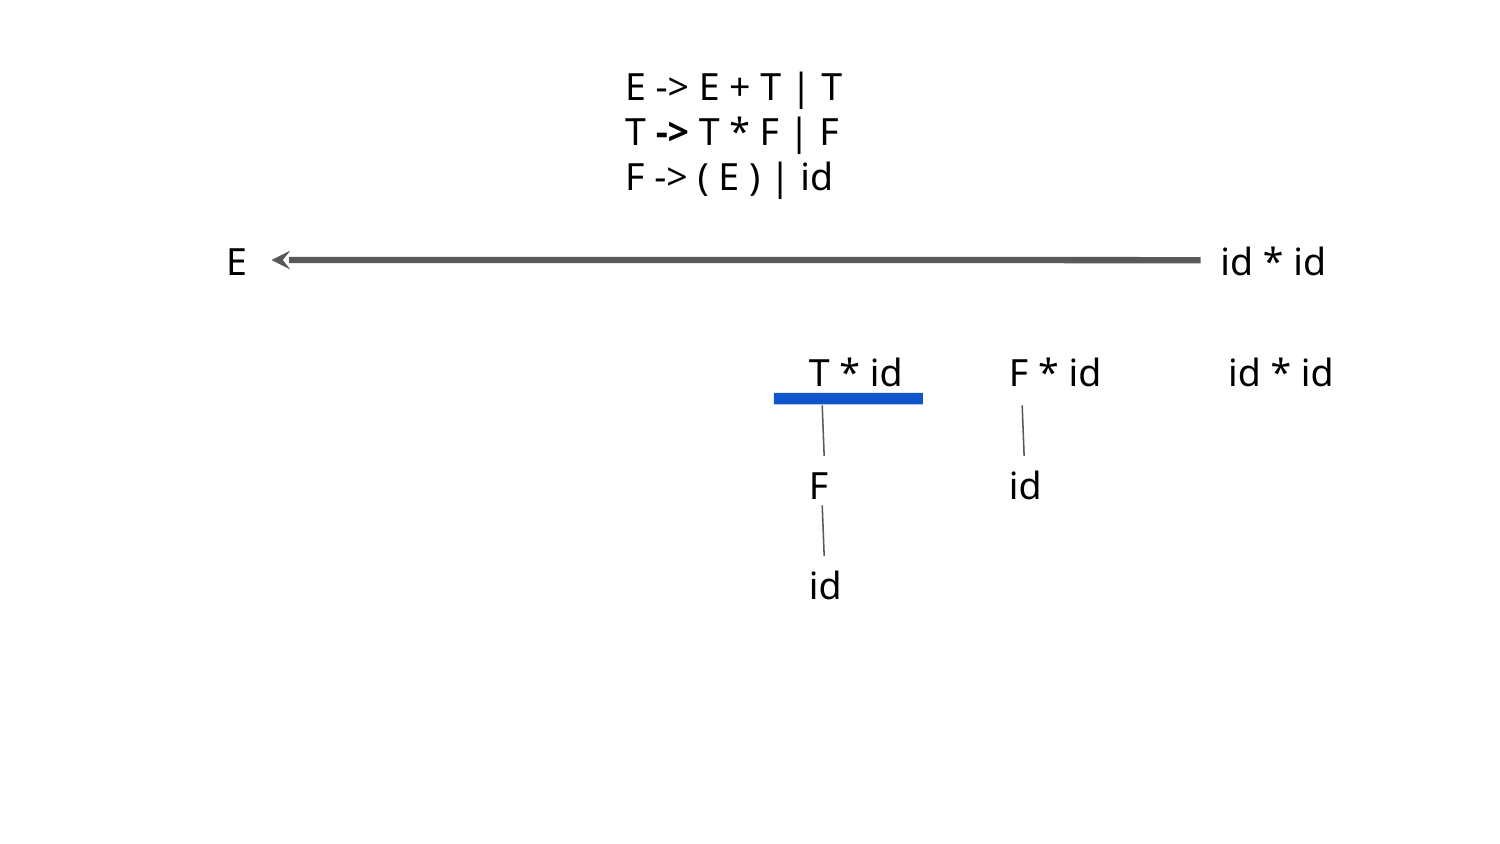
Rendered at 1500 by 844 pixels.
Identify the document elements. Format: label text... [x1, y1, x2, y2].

text_box E -> E + T | T T -> T * F | F F -> ( E ) | id [610, 47, 961, 113]
text_box id [993, 451, 1140, 517]
text_box [773, 392, 923, 405]
text_box E [201, 227, 272, 293]
text_box id [793, 551, 940, 617]
text_box id * id [1213, 339, 1359, 405]
text_box F [793, 451, 940, 517]
text_box id * id [1200, 227, 1347, 293]
text_box F * id [993, 339, 1140, 405]
text_box T * id [793, 339, 940, 405]
